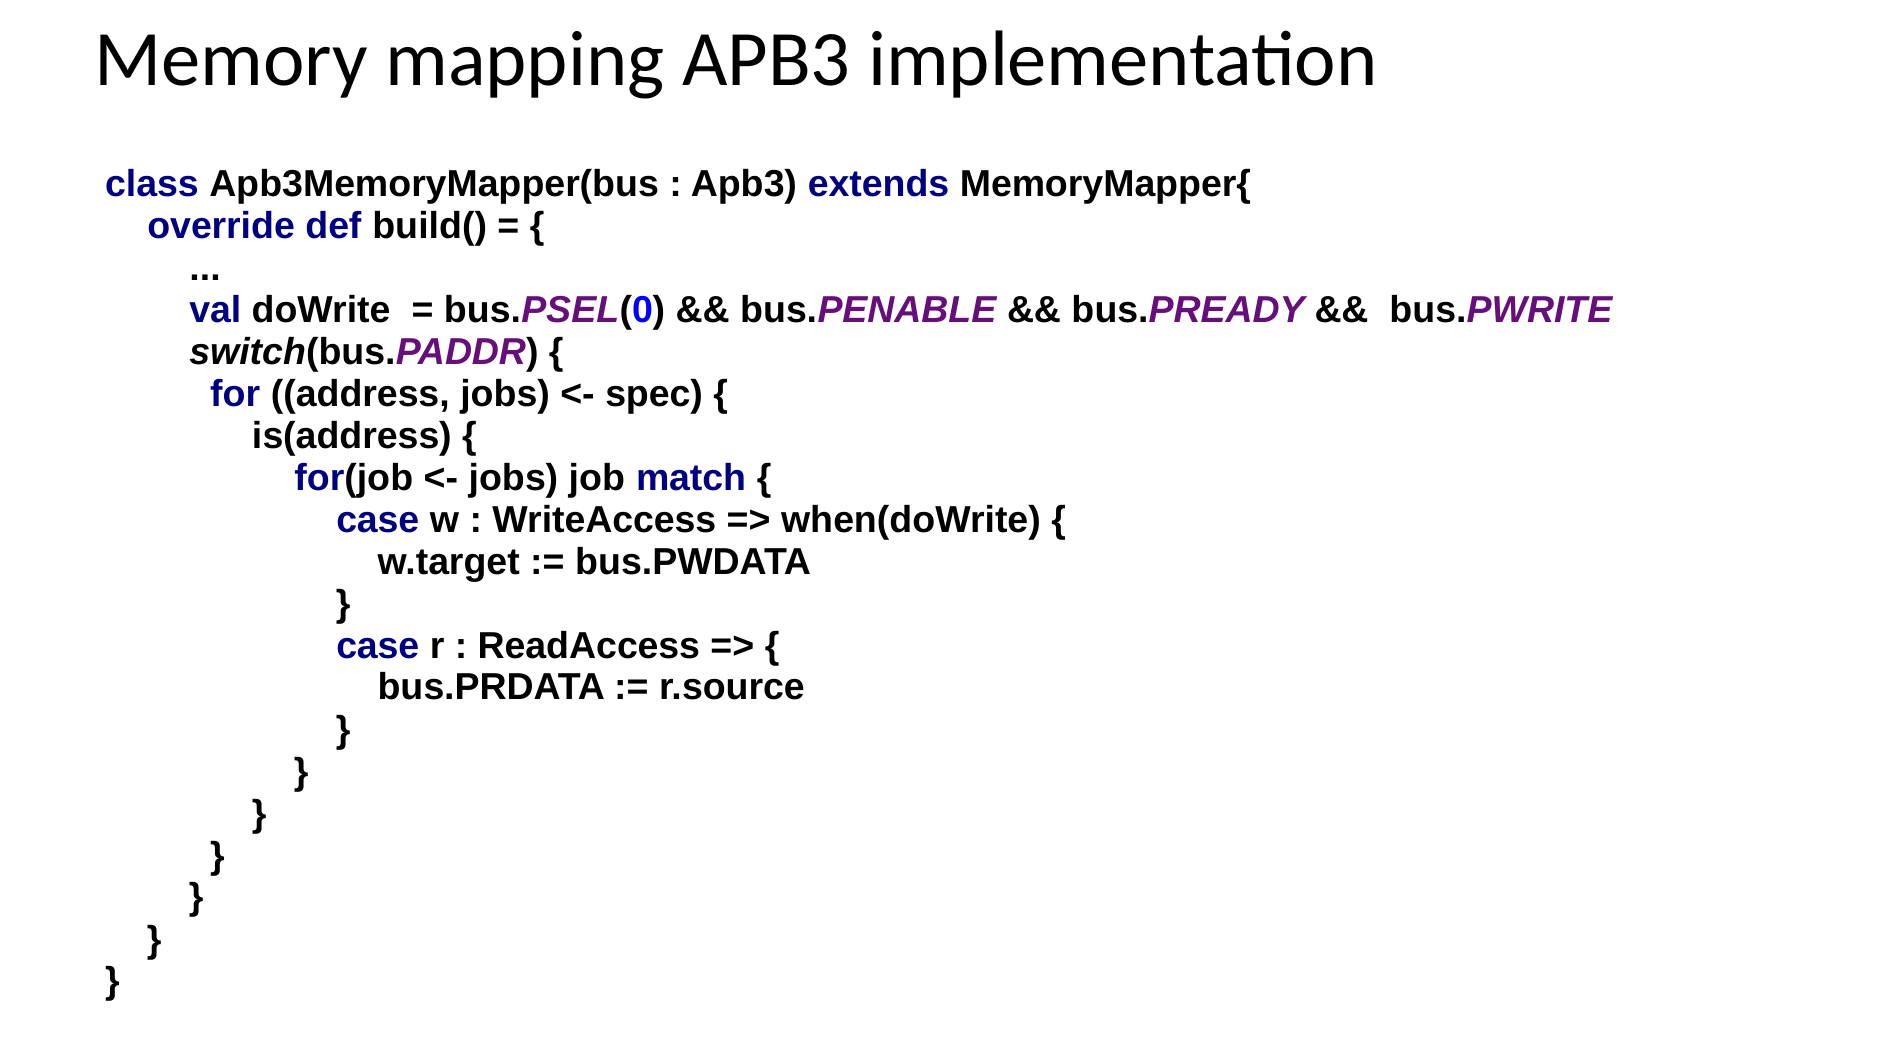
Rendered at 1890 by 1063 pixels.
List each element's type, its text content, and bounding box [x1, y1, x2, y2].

text_box class Apb3MemoryMapper(bus : Apb3) extends MemoryMapper{ override def build() = { ... val doWrite = bus.PSEL(0) && bus.PENABLE && bus.PREADY && bus.PWRITE switch(bus.PADDR) { for ((address, jobs) <- spec) { is(address) { for(job <- jobs) job match { case w : WriteAccess => when(doWrite) { w.target := bus.PWDATA } case r : ReadAccess => { bus.PRDATA := r.source } } } } } } } [90, 154, 1819, 1035]
title Memory mapping APB3 implementation [94, 0, 1796, 154]
